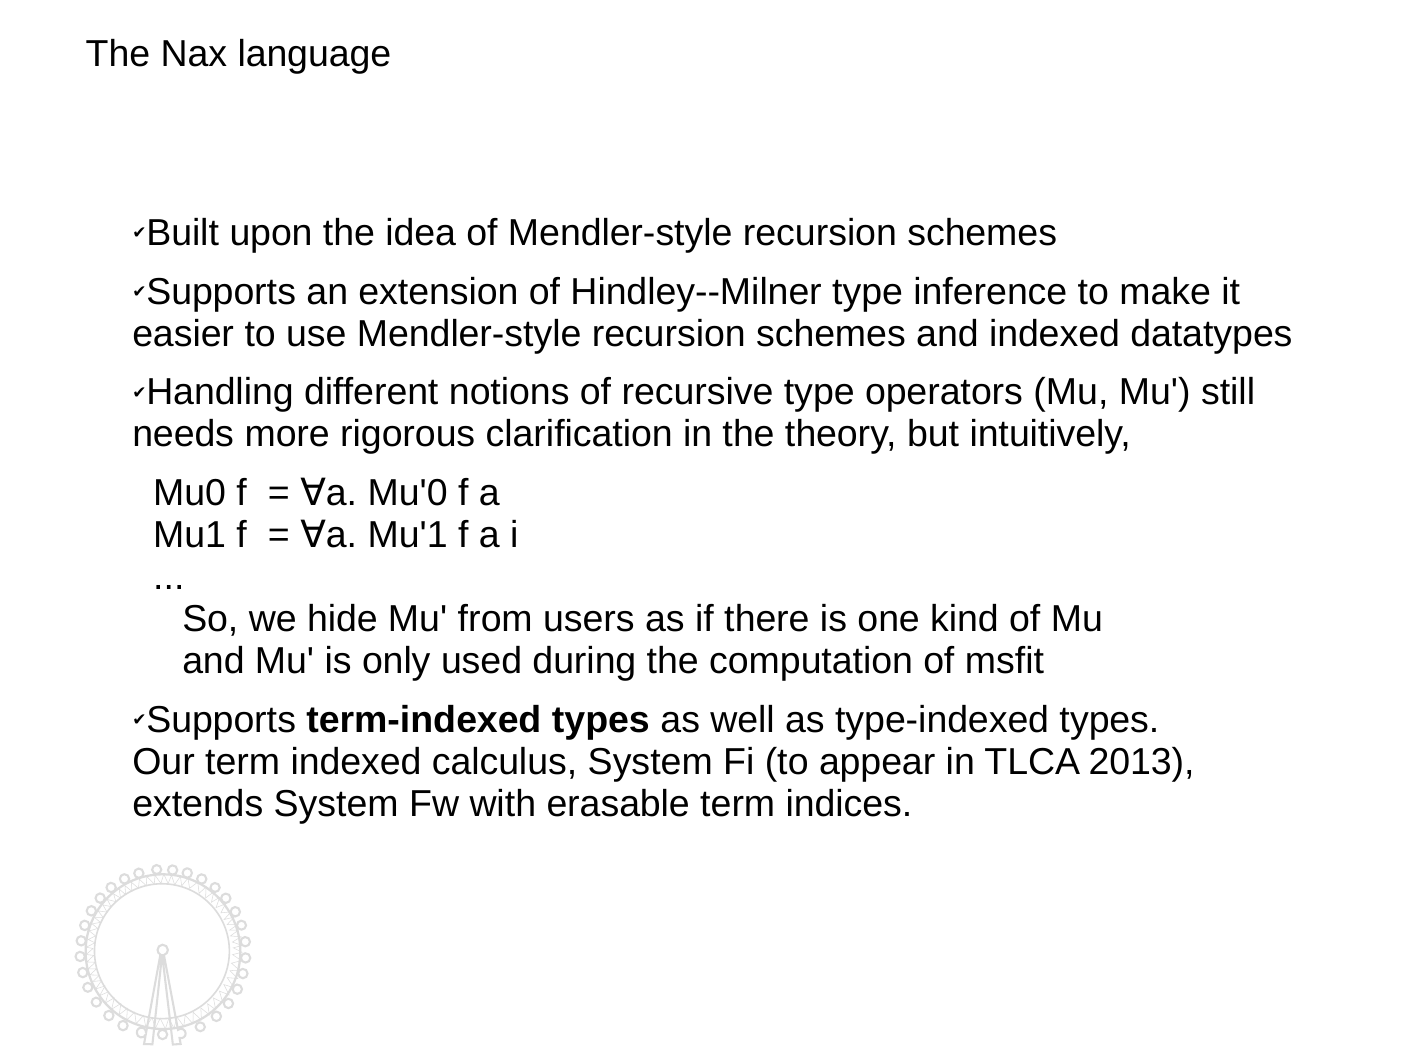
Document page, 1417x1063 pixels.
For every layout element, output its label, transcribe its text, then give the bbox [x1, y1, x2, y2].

title The Nax language [70, 25, 1346, 157]
subtitle Built upon the idea of Mendler-style recursion schemes Supports an extension of Hindley--Milner type inference to make it easier to use Mendler-style recursion schemes and indexed datatypes Handling different notions of recursive type operators (Mu, Mu') still needs more rigorous clarification in the theory, but intuitively, Mu0 f = ∀a. Mu'0 f a Mu1 f = ∀a. Mu'1 f a i ... So, we hide Mu' from users as if there is one kind of Mu and Mu' is only used during the computation of msfit Supports term-indexed types as well as type-indexed types. Our term indexed calculus, System Fi (to appear in TLCA 2013), extends System Fw with erasable term indices. [42, 204, 1313, 962]
